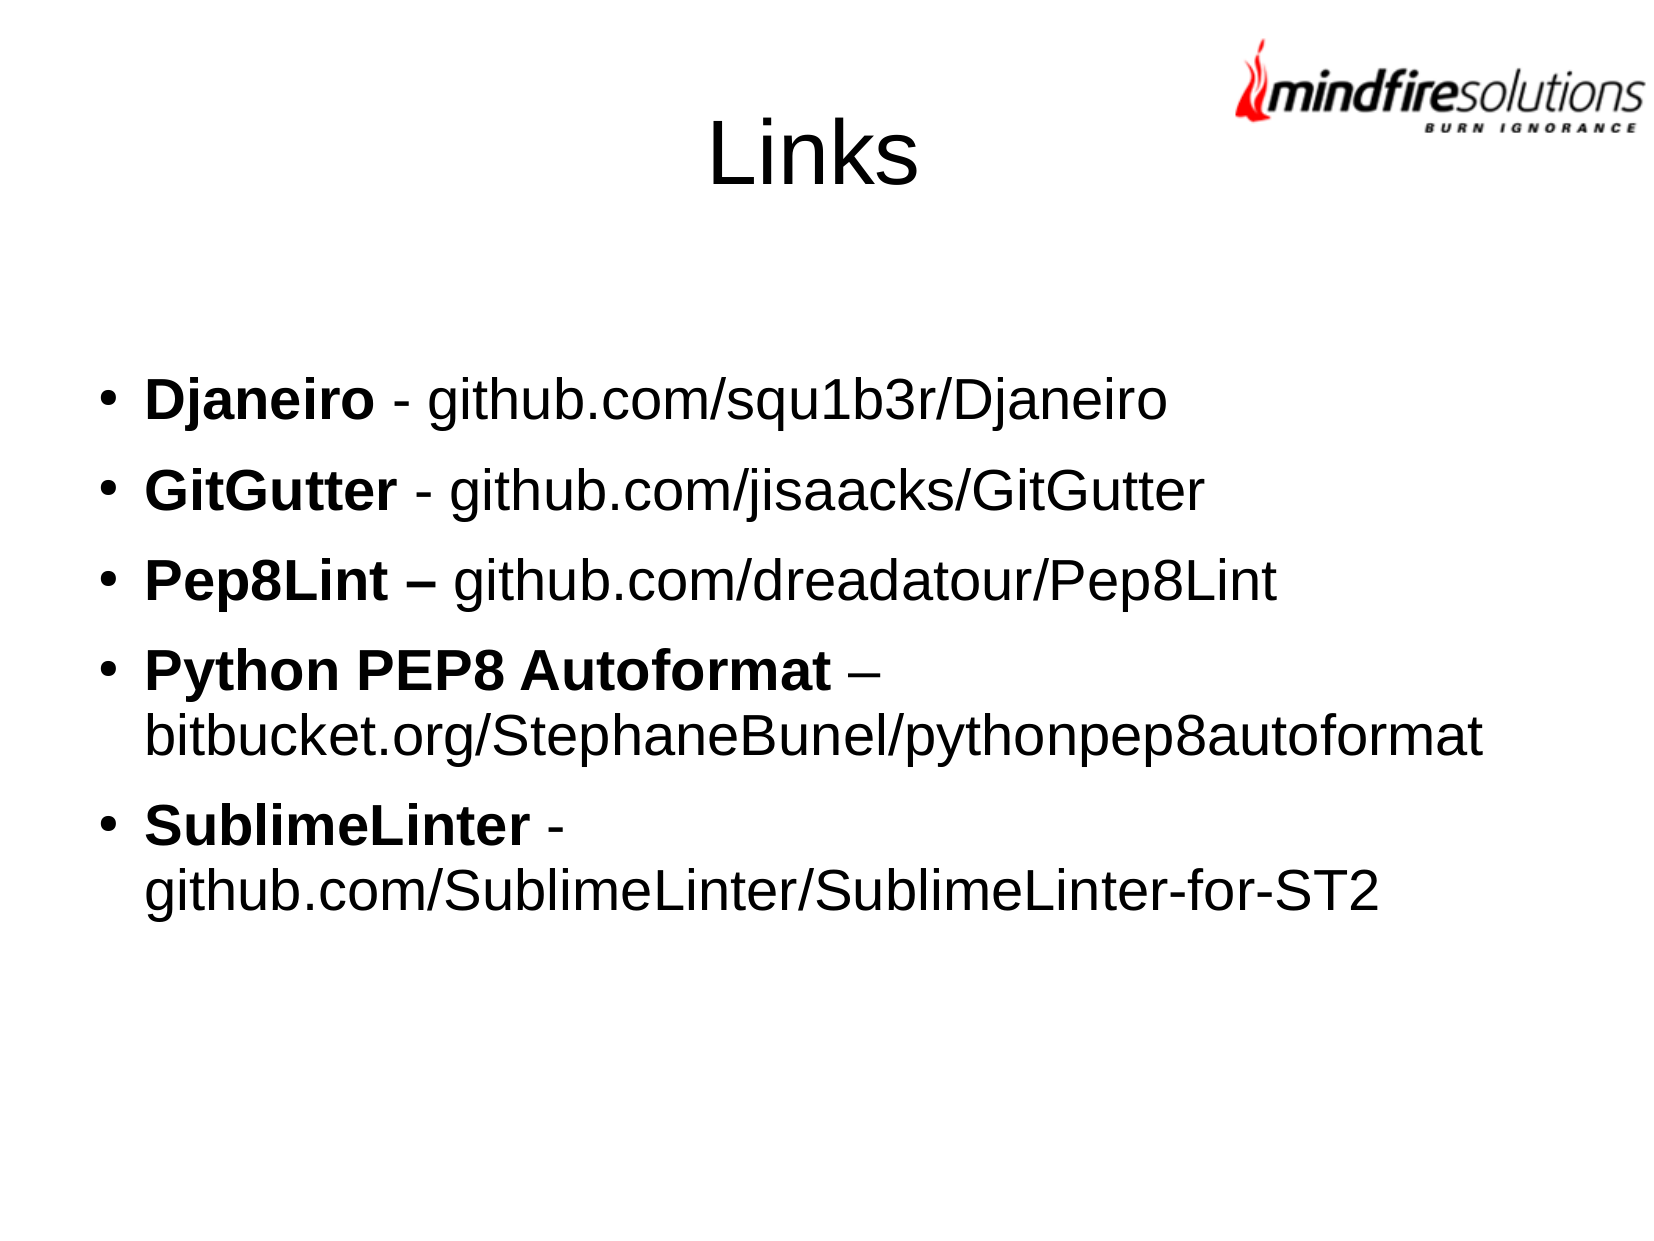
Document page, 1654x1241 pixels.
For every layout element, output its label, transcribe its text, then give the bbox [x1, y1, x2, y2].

list Djaneiro - github.com/squ1b3r/Djaneiro GitGutter - github.com/jisaacks/GitGutter Pep8Lint – github.com/dreadatour/Pep8Lint Python PEP8 Autoformat – bitbucket.org/StephaneBunel/pythonpep8autoformat SublimeLinter - github.com/SublimeLinter/SublimeLinter-for-ST2 [82, 367, 1571, 933]
picture [1228, 4, 1652, 166]
title Links [82, 49, 1571, 257]
